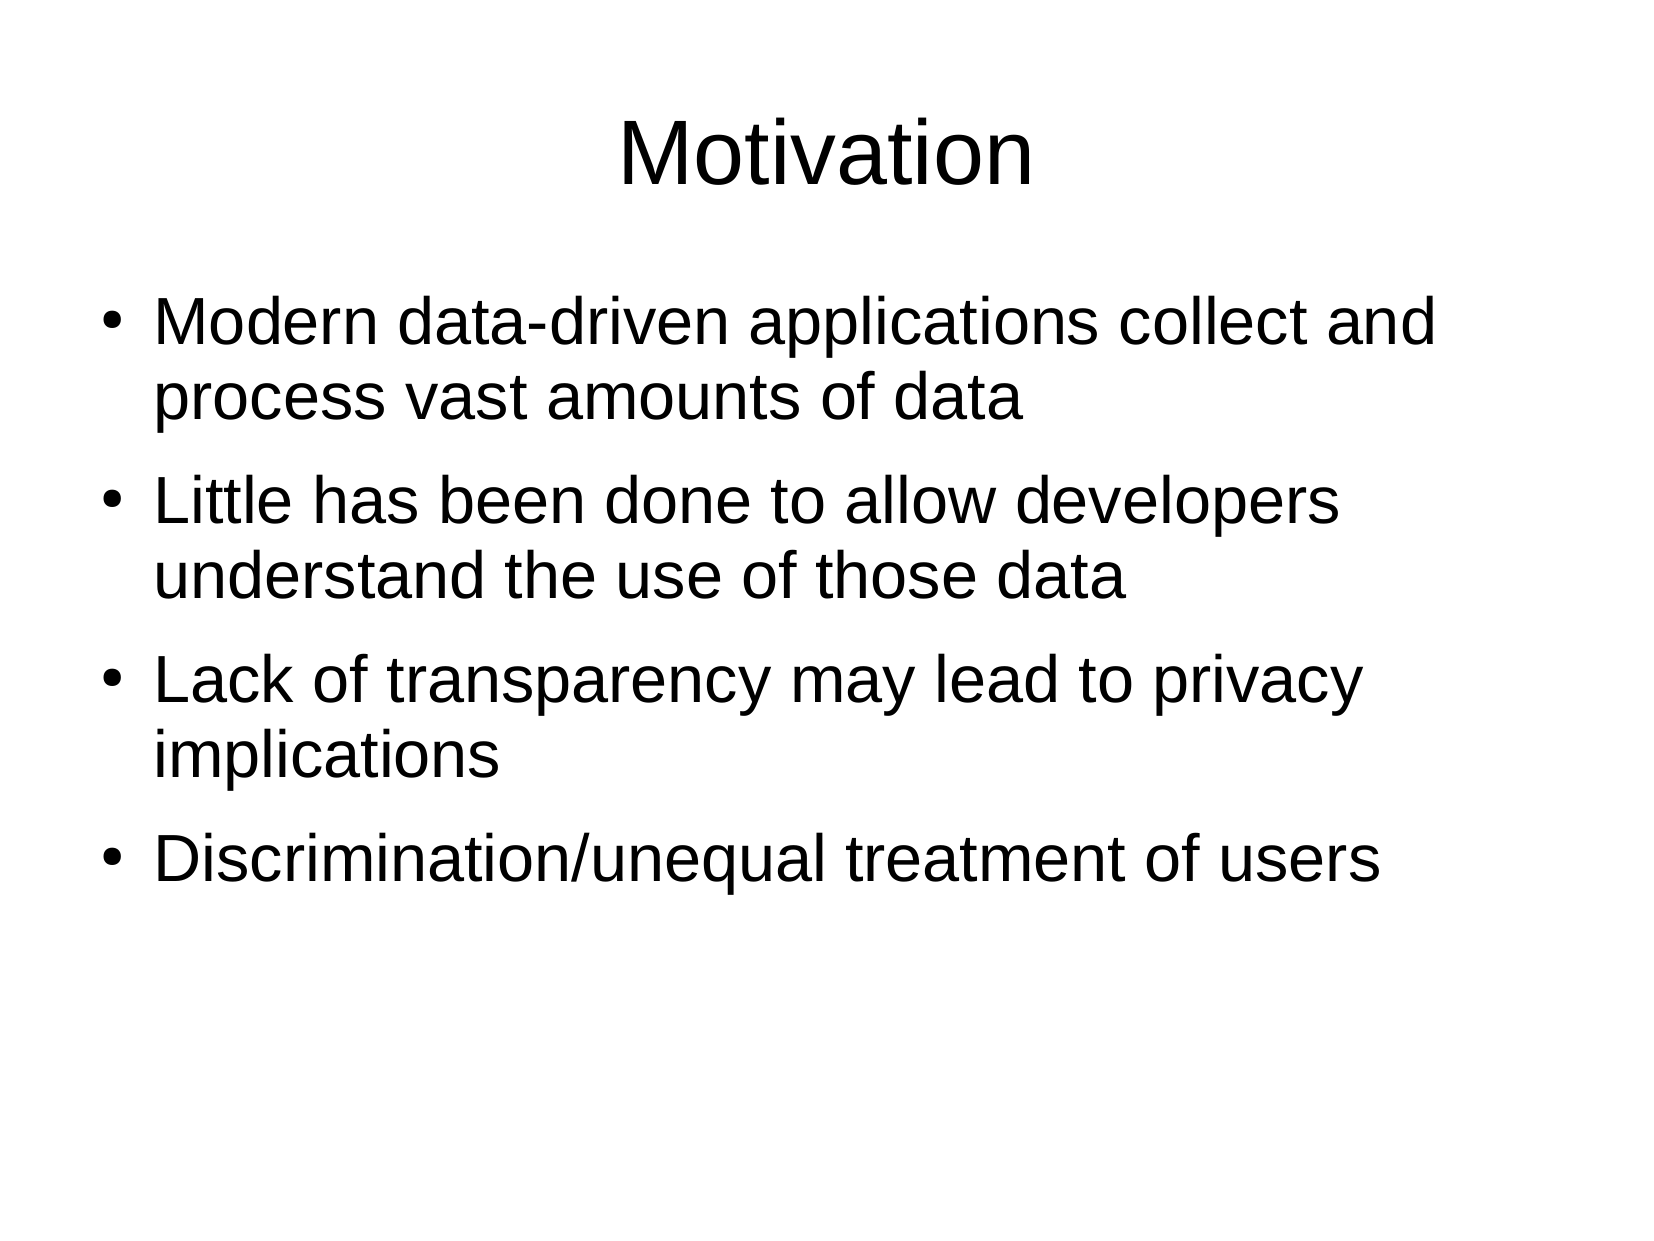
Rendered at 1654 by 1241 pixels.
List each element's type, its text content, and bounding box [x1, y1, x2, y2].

list Modern data-driven applications collect and process vast amounts of data Little has been done to allow developers understand the use of those data Lack of transparency may lead to privacy implications Discrimination/unequal treatment of users [82, 284, 1538, 1004]
title Motivation [82, 49, 1571, 257]
